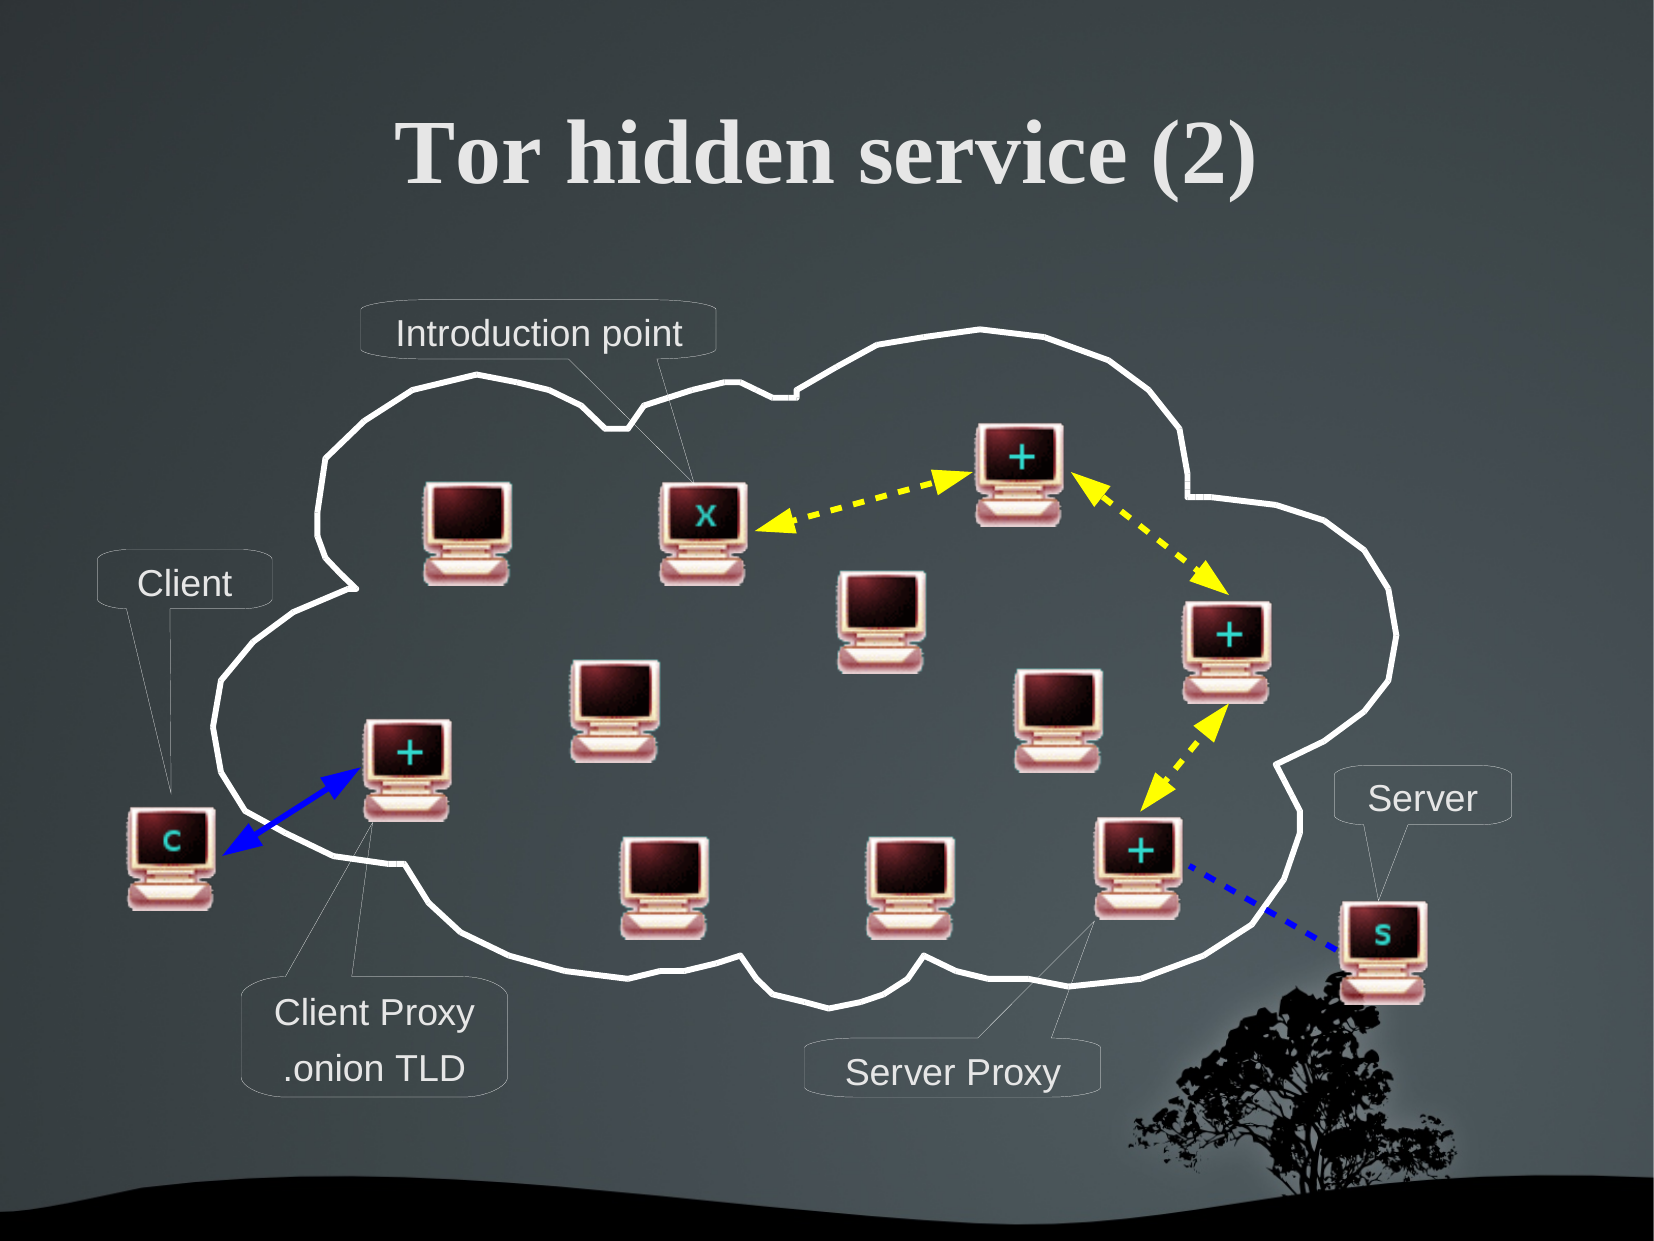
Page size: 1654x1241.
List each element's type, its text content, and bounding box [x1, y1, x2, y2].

picture [0, 0, 1654, 1241]
chart [82, 290, 1574, 1109]
title Tor hidden service (2) [82, 49, 1571, 257]
